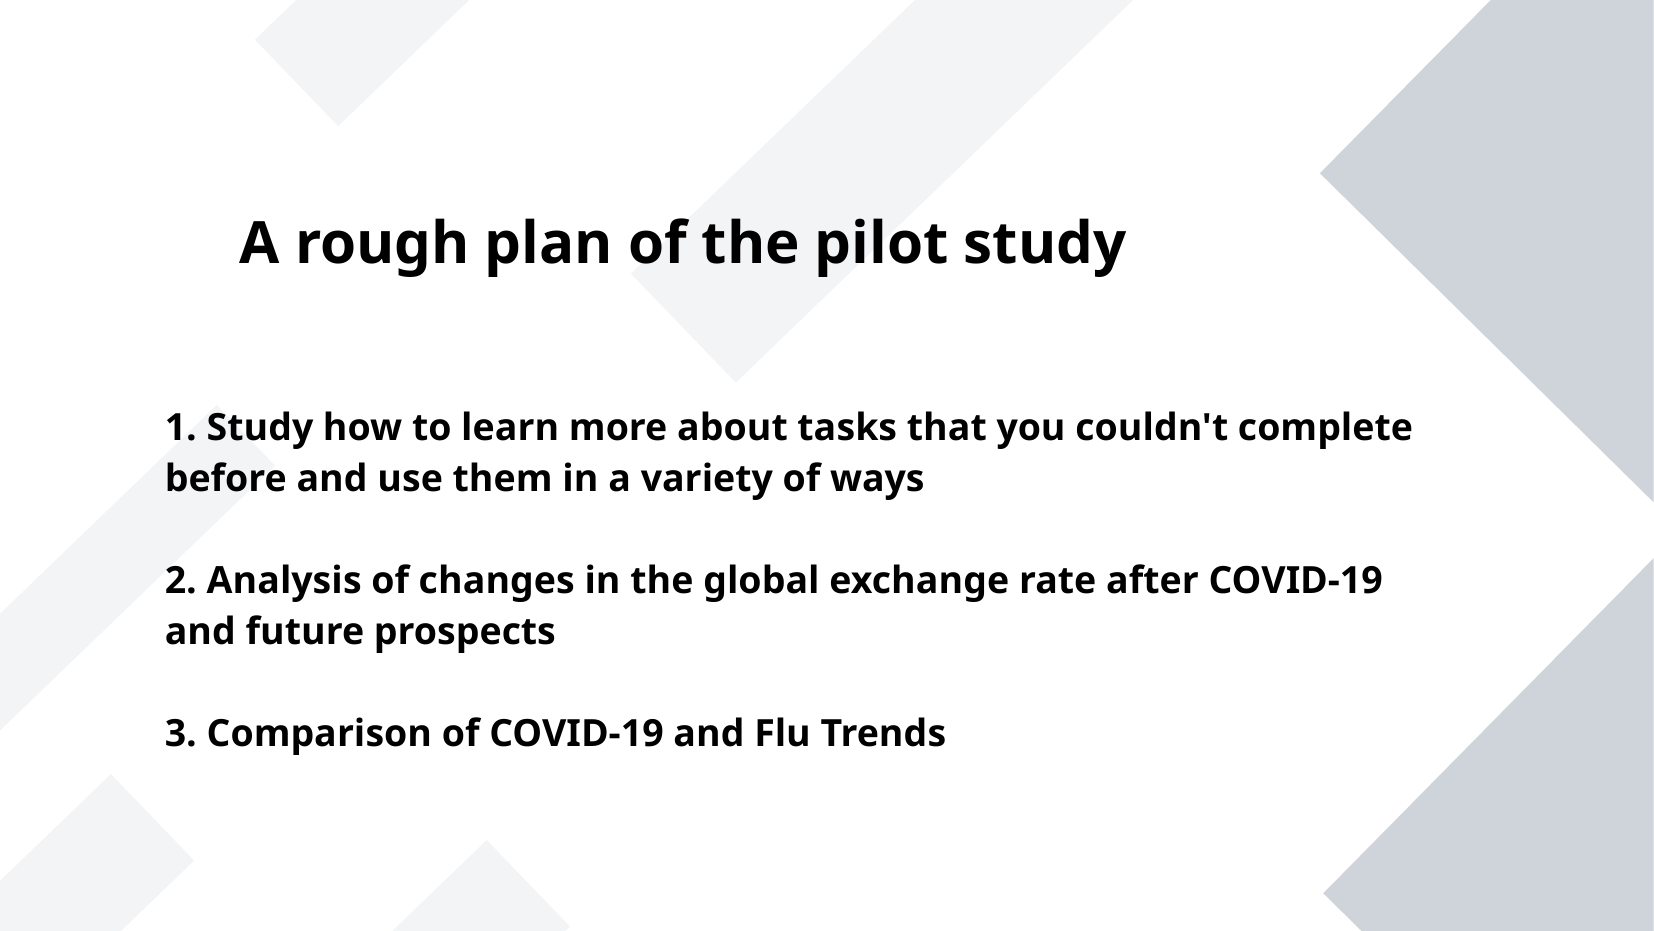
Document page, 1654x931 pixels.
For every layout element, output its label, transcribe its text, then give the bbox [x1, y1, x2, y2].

text_box 1. Study how to learn more about tasks that you couldn't complete before and use them in a variety of ways 2. Analysis of changes in the global exchange rate after COVID-19 and future prospects 3. Comparison of COVID-19 and Flu Trends [150, 393, 1478, 713]
text_box A rough plan of the pilot study [224, 197, 1268, 263]
